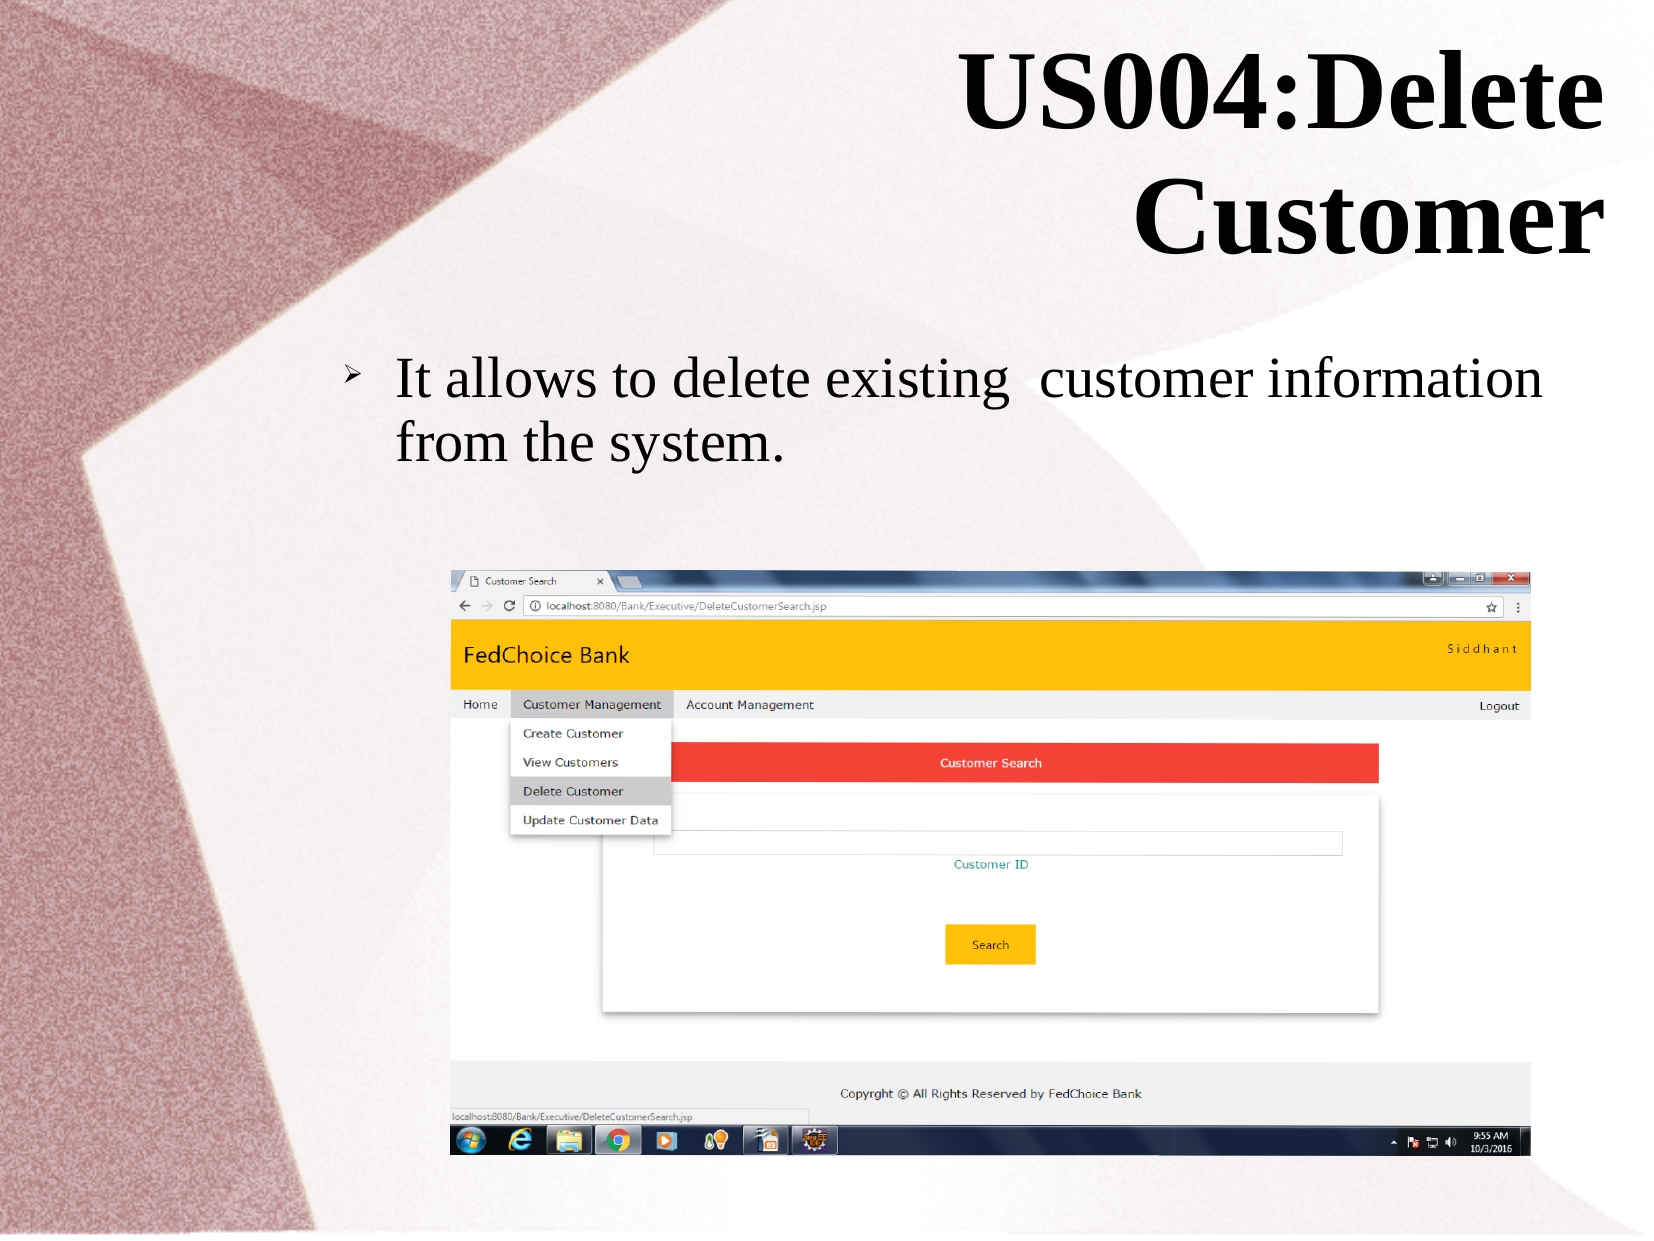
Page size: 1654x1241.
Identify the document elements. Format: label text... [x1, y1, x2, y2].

list It allows to delete existing customer information from the system. [324, 290, 1601, 916]
picture [0, 0, 1654, 1241]
title US004:Delete Customer [596, 28, 1607, 278]
